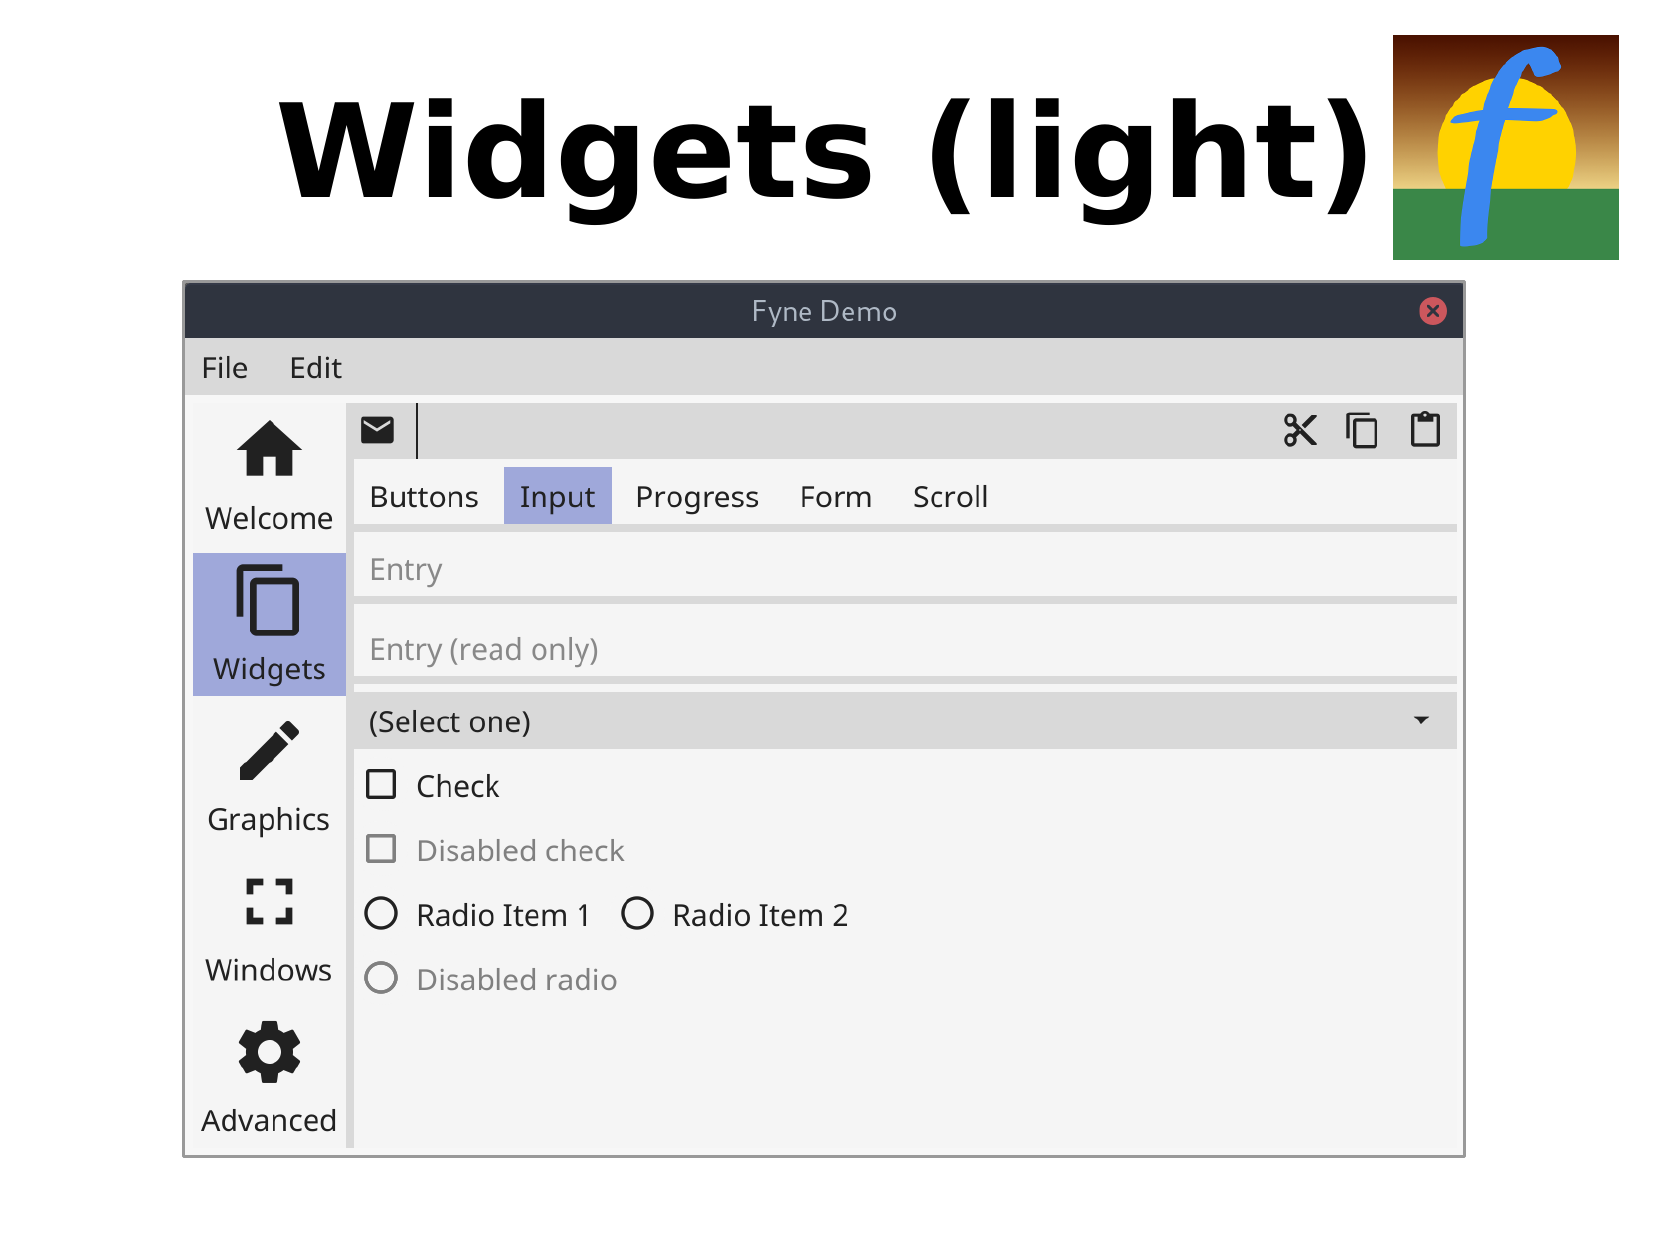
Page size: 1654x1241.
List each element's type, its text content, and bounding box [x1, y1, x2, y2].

picture [1393, 35, 1619, 260]
picture [185, 283, 1464, 1155]
title Widgets (light) [82, 49, 1393, 257]
